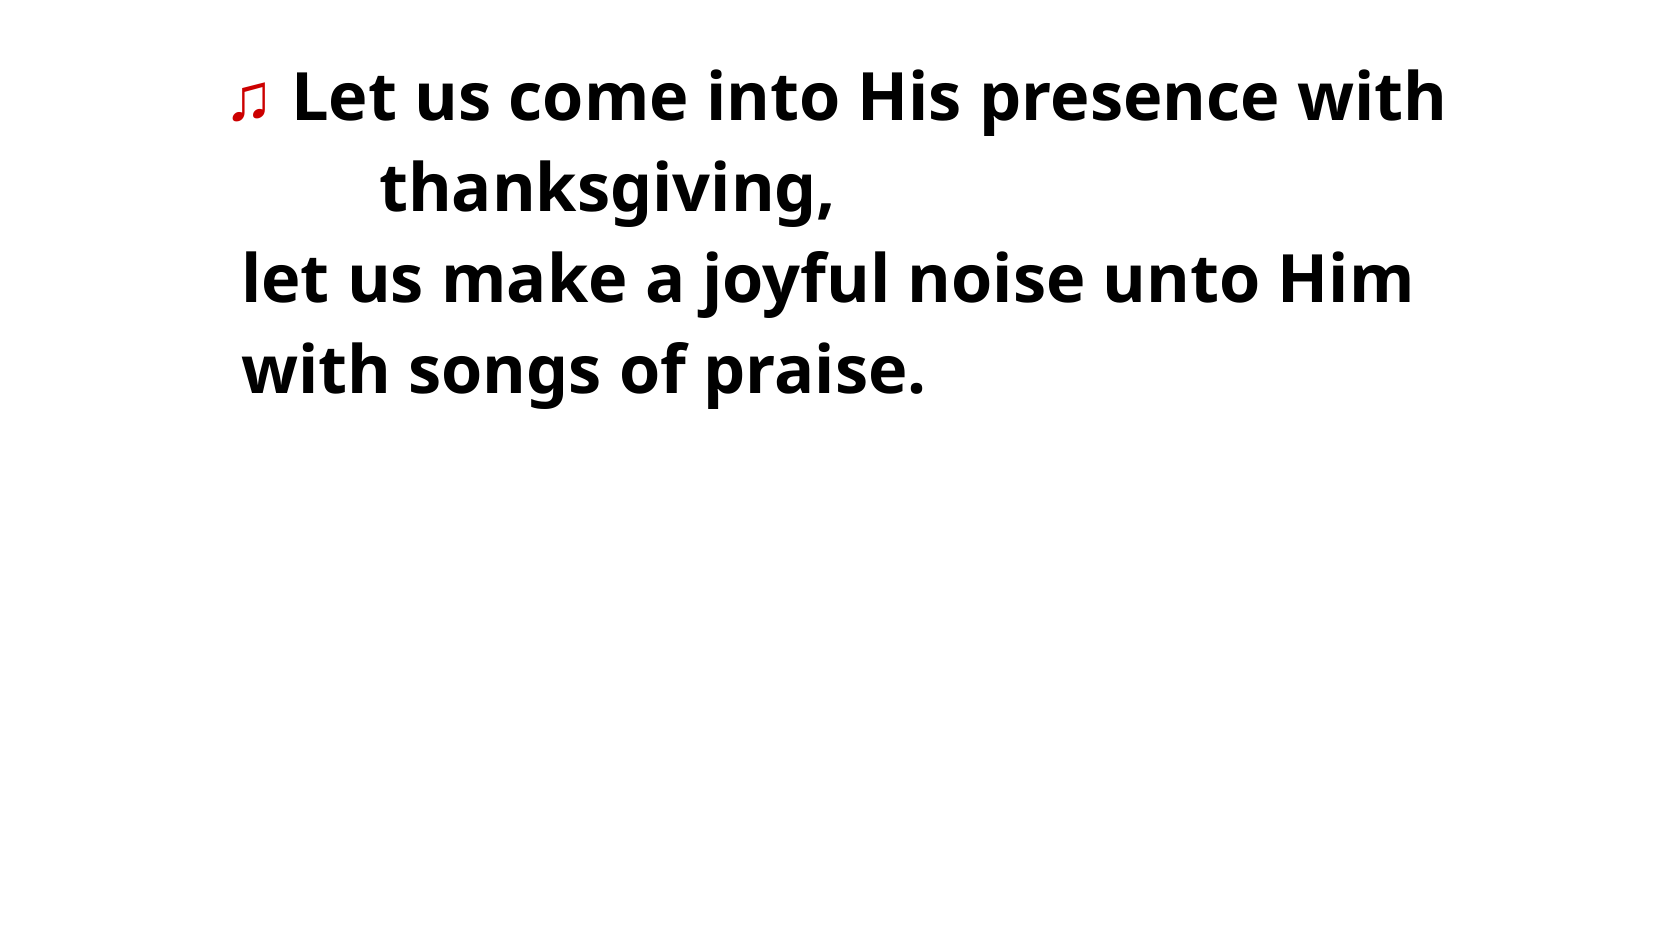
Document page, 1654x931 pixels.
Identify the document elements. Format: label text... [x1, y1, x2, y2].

text_box ♫ Let us come into His presence with thanksgiving, let us make a joyful noise unto Him with songs of praise. [120, 42, 1501, 436]
